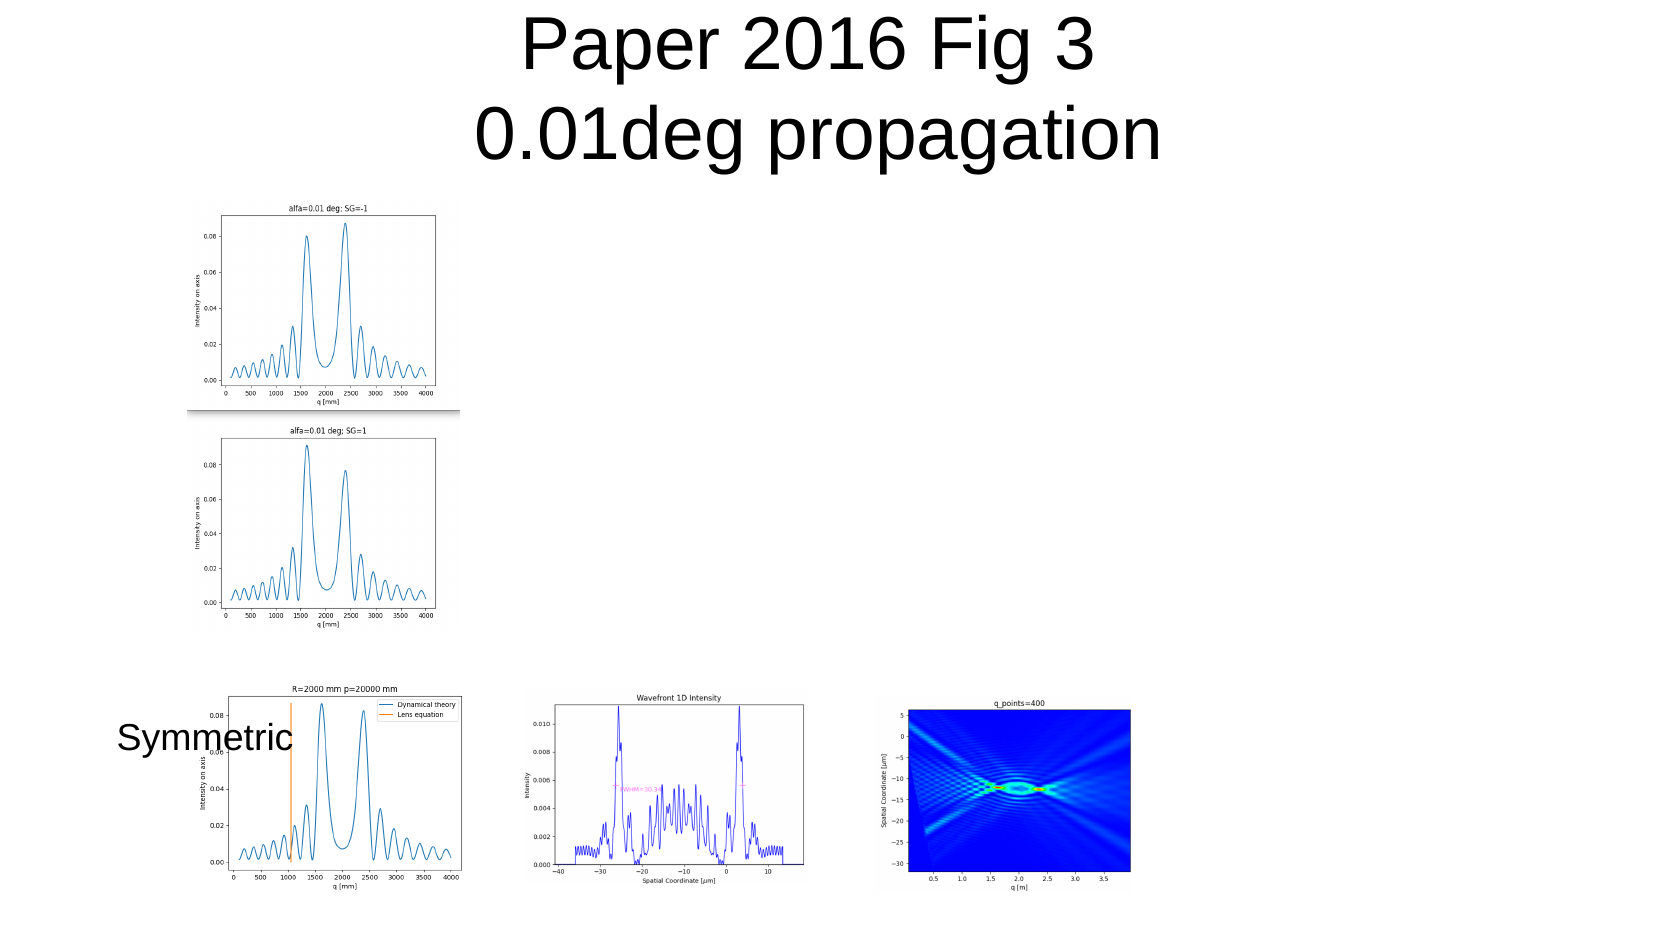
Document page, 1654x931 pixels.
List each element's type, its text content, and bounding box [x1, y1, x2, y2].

picture [874, 696, 1133, 894]
picture [187, 194, 460, 630]
picture [524, 689, 807, 884]
text_box Symmetric [101, 705, 372, 805]
text_box Paper 2016 Fig 3 0.01deg propagation [75, 0, 1564, 182]
picture [192, 671, 490, 894]
